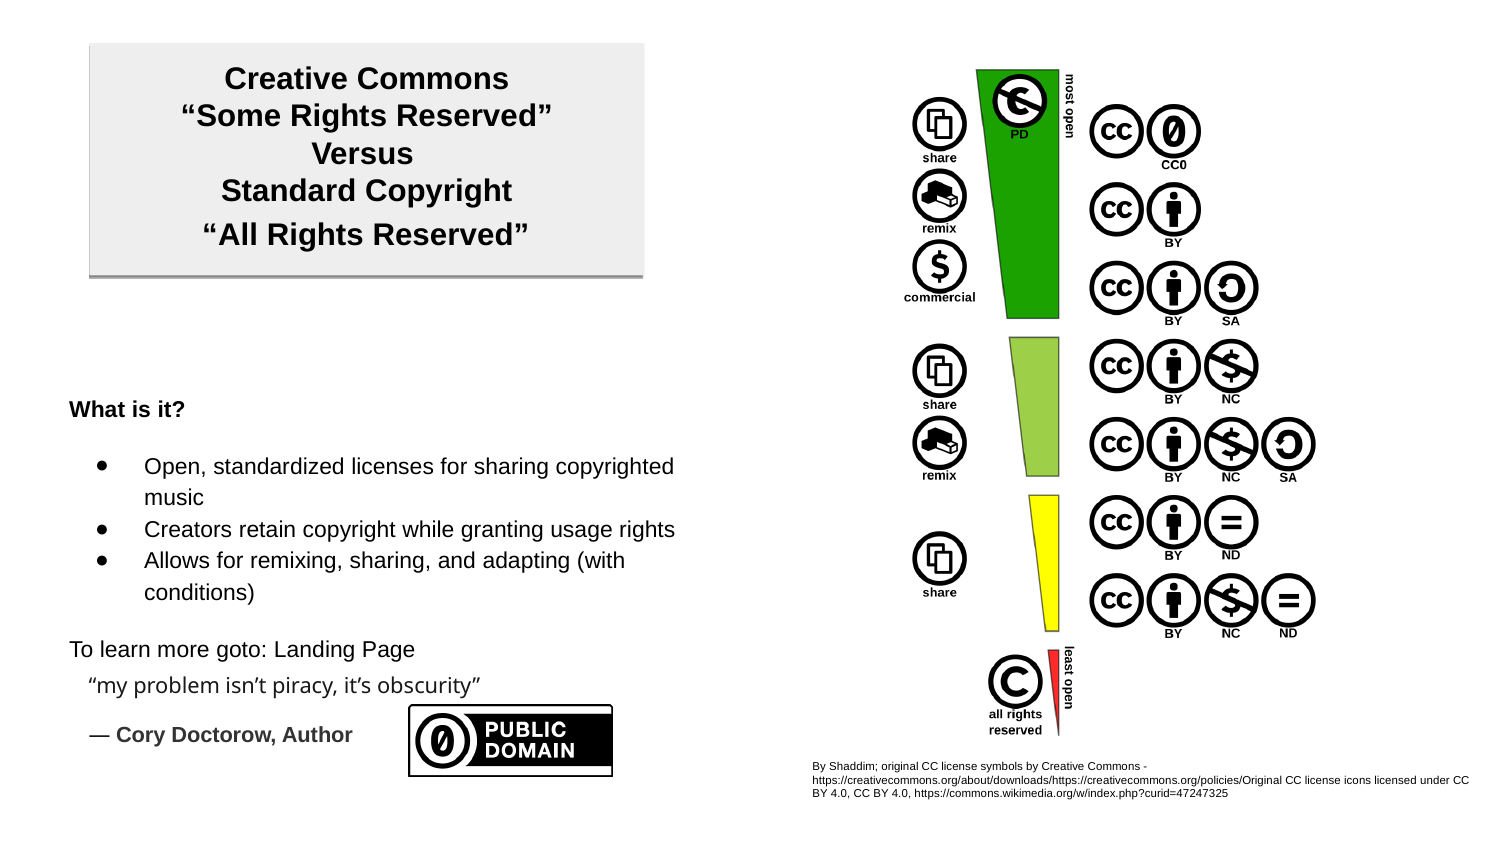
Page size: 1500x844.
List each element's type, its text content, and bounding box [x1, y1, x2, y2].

text_box “my problem isn’t piracy, it’s obscurity” ― Cory Doctorow, Author [73, 643, 566, 762]
text_box By Shaddim; original CC license symbols by Creative Commons - https://creativecommons.org/about/downloads/https://creativecommons.org/policies/Original CC license icons licensed under CC BY 4.0, CC BY 4.0, https://commons.wikimedia.org/w/index.php?curid=47247325 [797, 744, 1494, 816]
text_box Creative Commons “Some Rights Reserved” Versus Standard Copyright “All Rights Reserved” [89, 43, 645, 276]
picture [898, 63, 1318, 741]
text_box What is it? Open, standardized licenses for sharing copyrighted music Creators retain copyright while granting usage rights Allows for remixing, sharing, and adapting (with conditions) To learn more goto: Landing Page [54, 323, 708, 644]
picture [408, 704, 613, 777]
